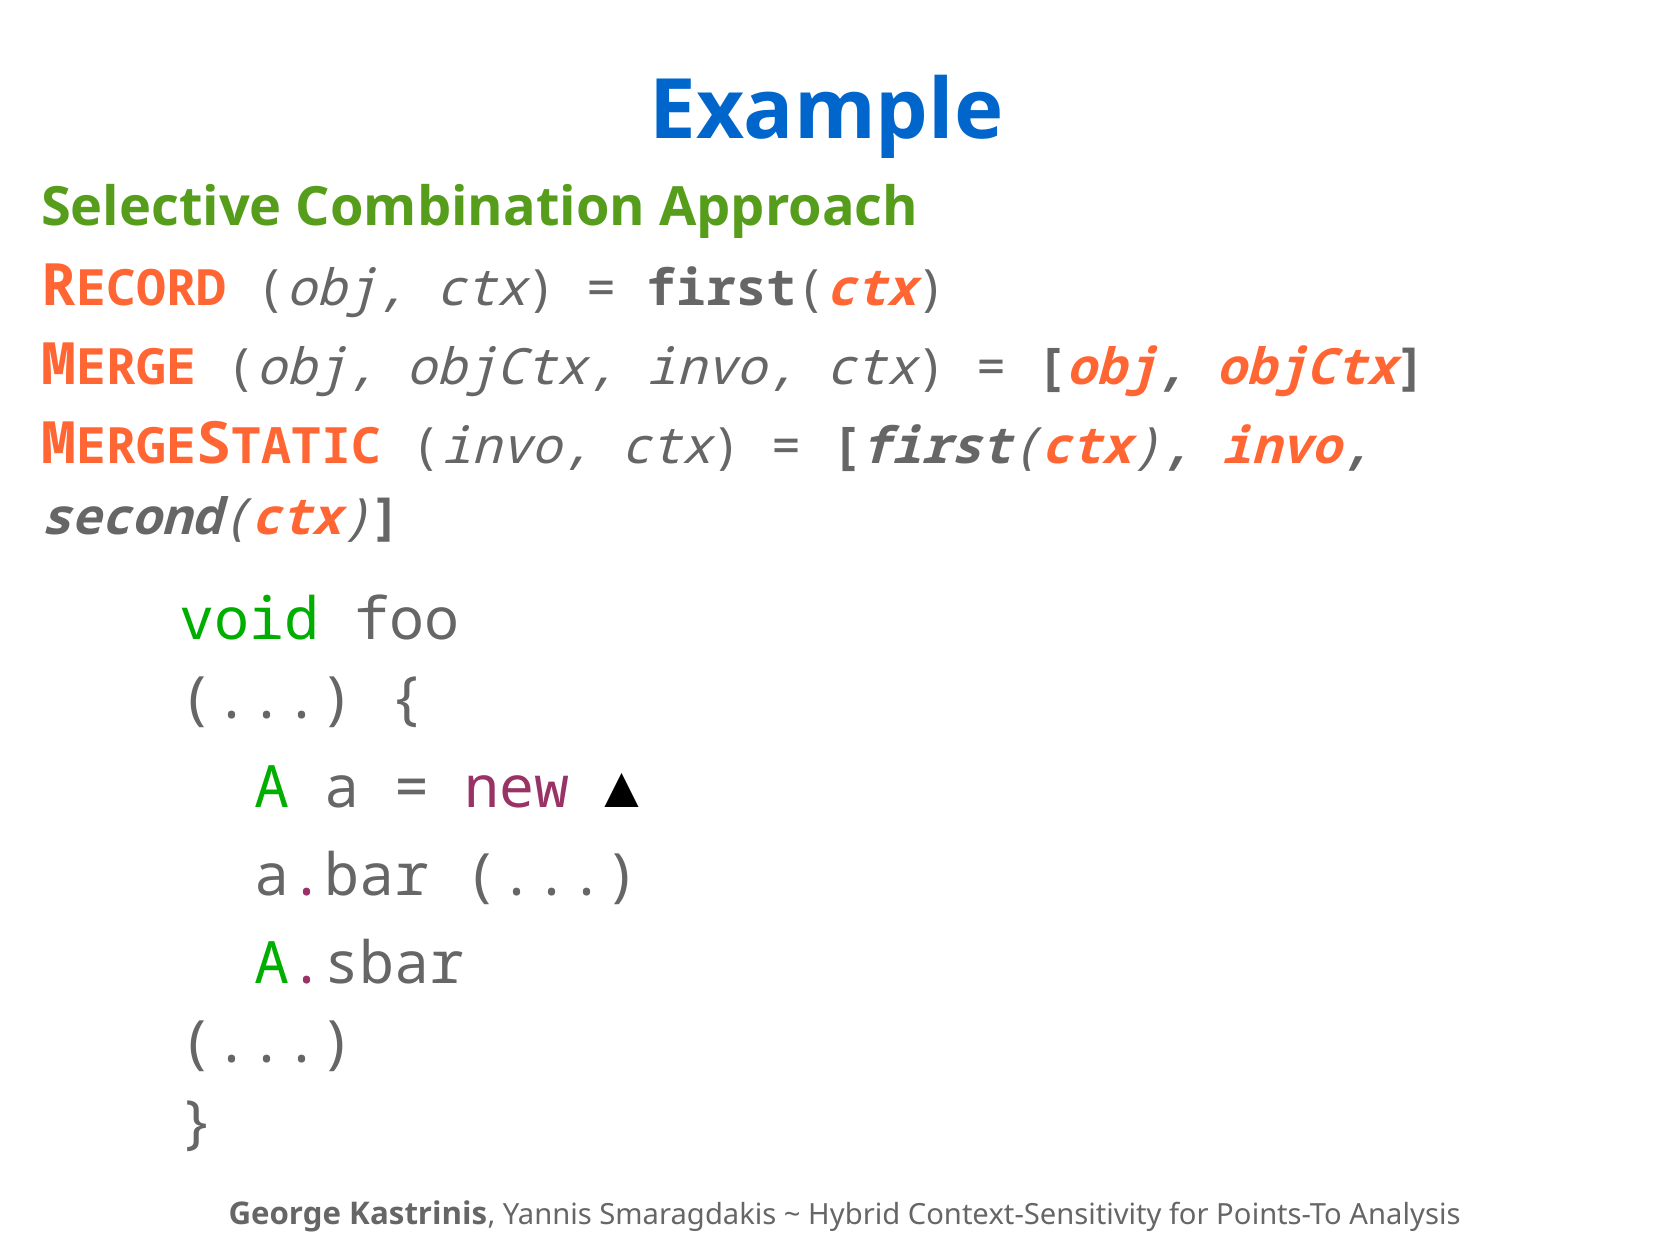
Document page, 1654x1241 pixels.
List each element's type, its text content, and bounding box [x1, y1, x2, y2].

text_box void foo (...) { A a = new ▲ a.bar (...) A.sbar (...) } [164, 570, 682, 903]
text_box Example [183, 41, 1471, 150]
text_box RECORD (obj, ctx) = first(ctx) MERGE (obj, objCtx, invo, ctx) = [obj, objCtx] MERGESTATIC (invo, ctx) = [first(ctx), invo, second(ctx)] [26, 235, 1654, 426]
text_box Selective Combination Approach [26, 159, 1161, 235]
